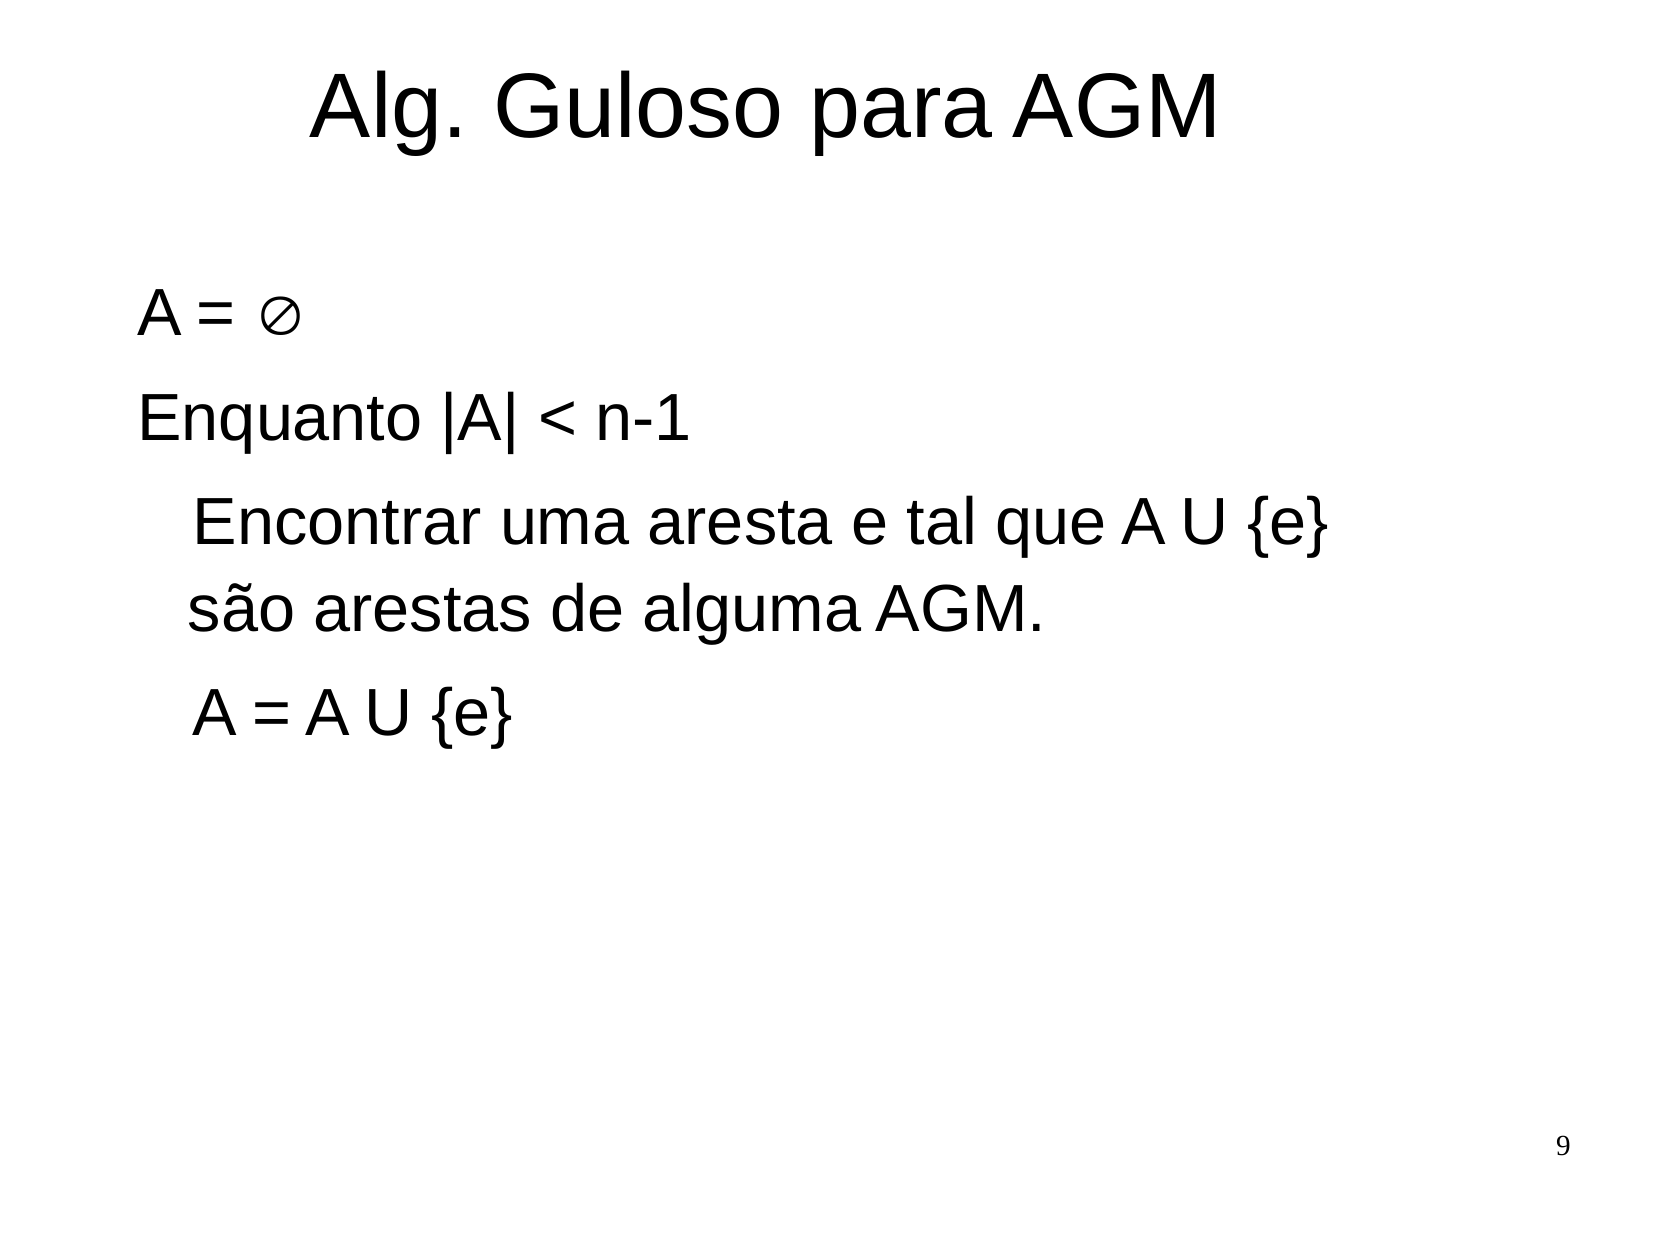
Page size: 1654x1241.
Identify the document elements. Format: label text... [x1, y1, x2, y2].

title Alg. Guloso para AGM [237, 45, 1296, 149]
list A =  Enquanto |A| < n-1 Encontrar uma aresta e tal que A U {e} são arestas de alguma AGM. A = A U {e} [137, 262, 1446, 950]
